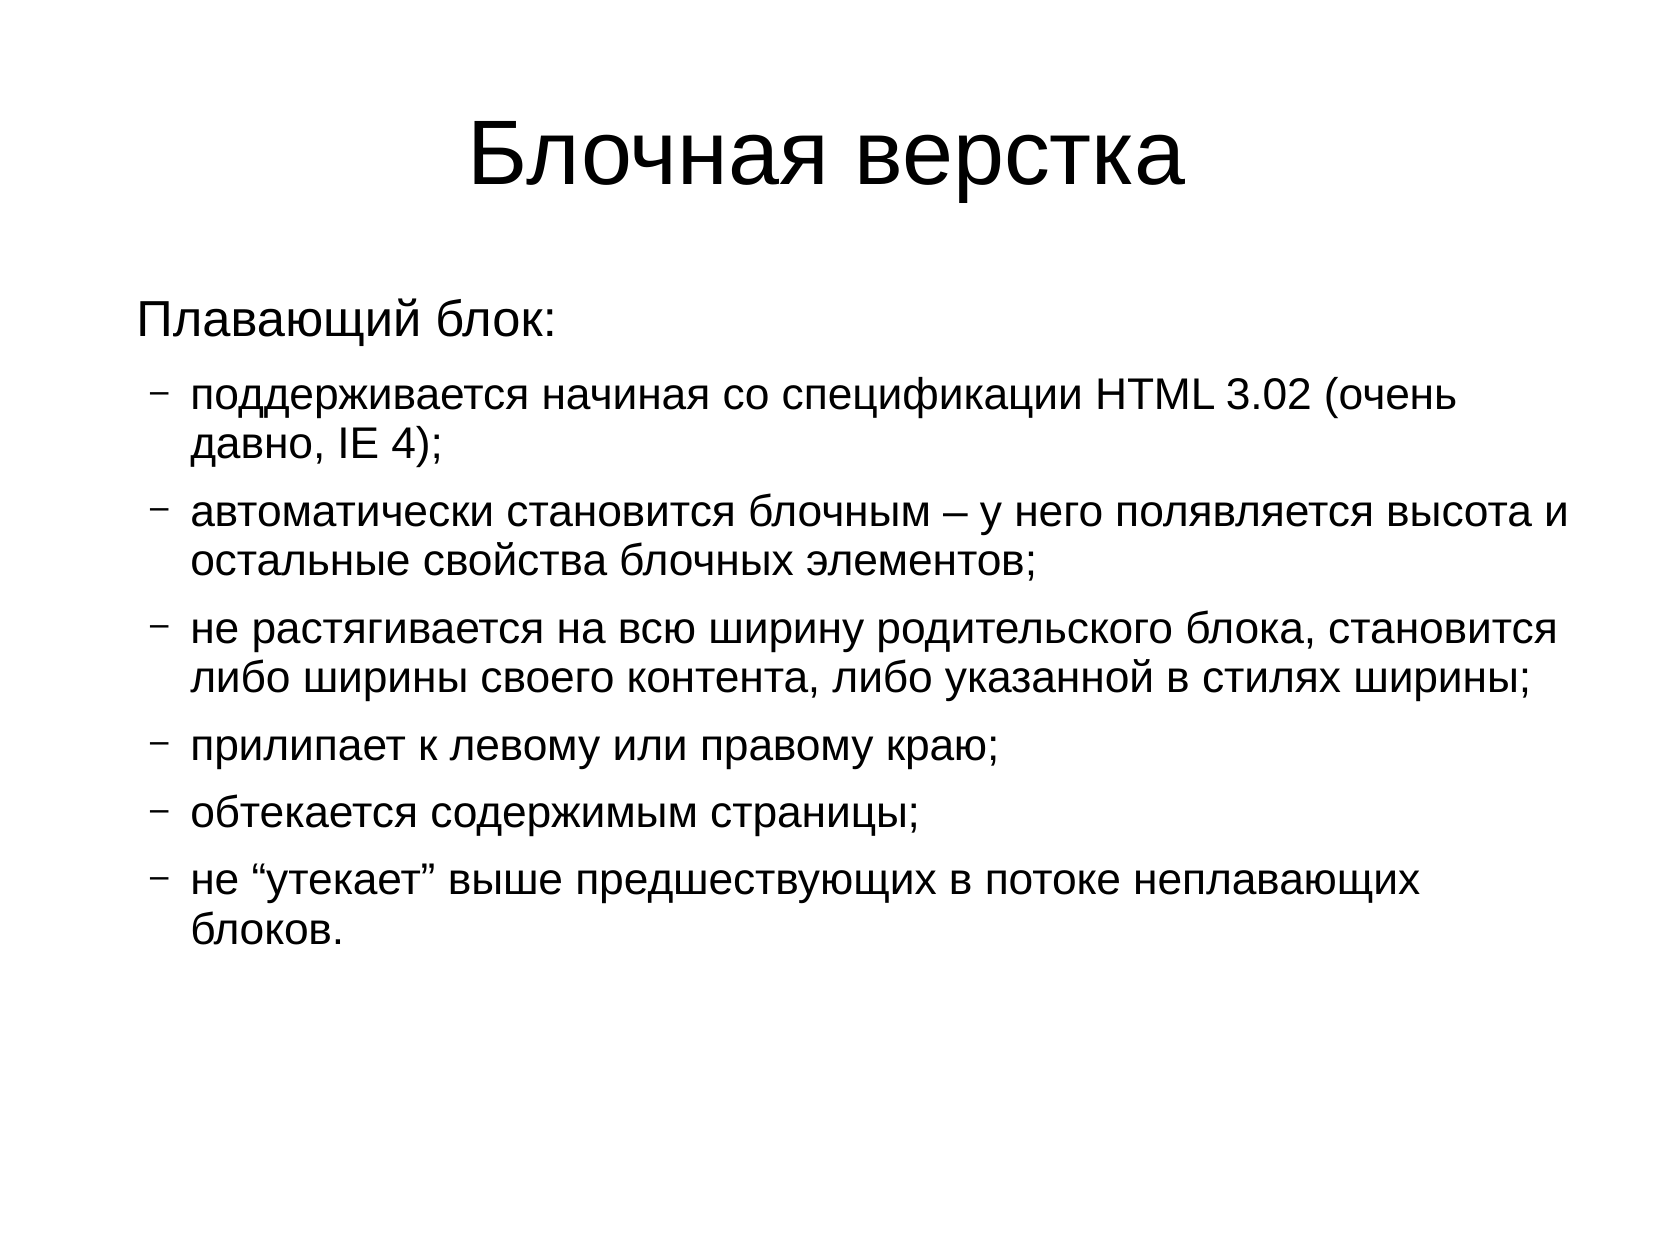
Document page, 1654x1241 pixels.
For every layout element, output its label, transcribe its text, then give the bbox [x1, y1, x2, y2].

list Плавающий блок: поддерживается начиная со спецификации HTML 3.02 (очень давно, IE 4); автоматически становится блочным – у него полявляется высота и остальные свойства блочных элементов; не растягивается на всю ширину родительского блока, становится либо ширины своего контента, либо указанной в стилях ширины; прилипает к левому или правому краю; обтекается содержимым страницы; не “утекает” выше предшествующих в потоке неплавающих блоков. [82, 290, 1571, 1010]
title Блочная верстка [82, 49, 1571, 257]
